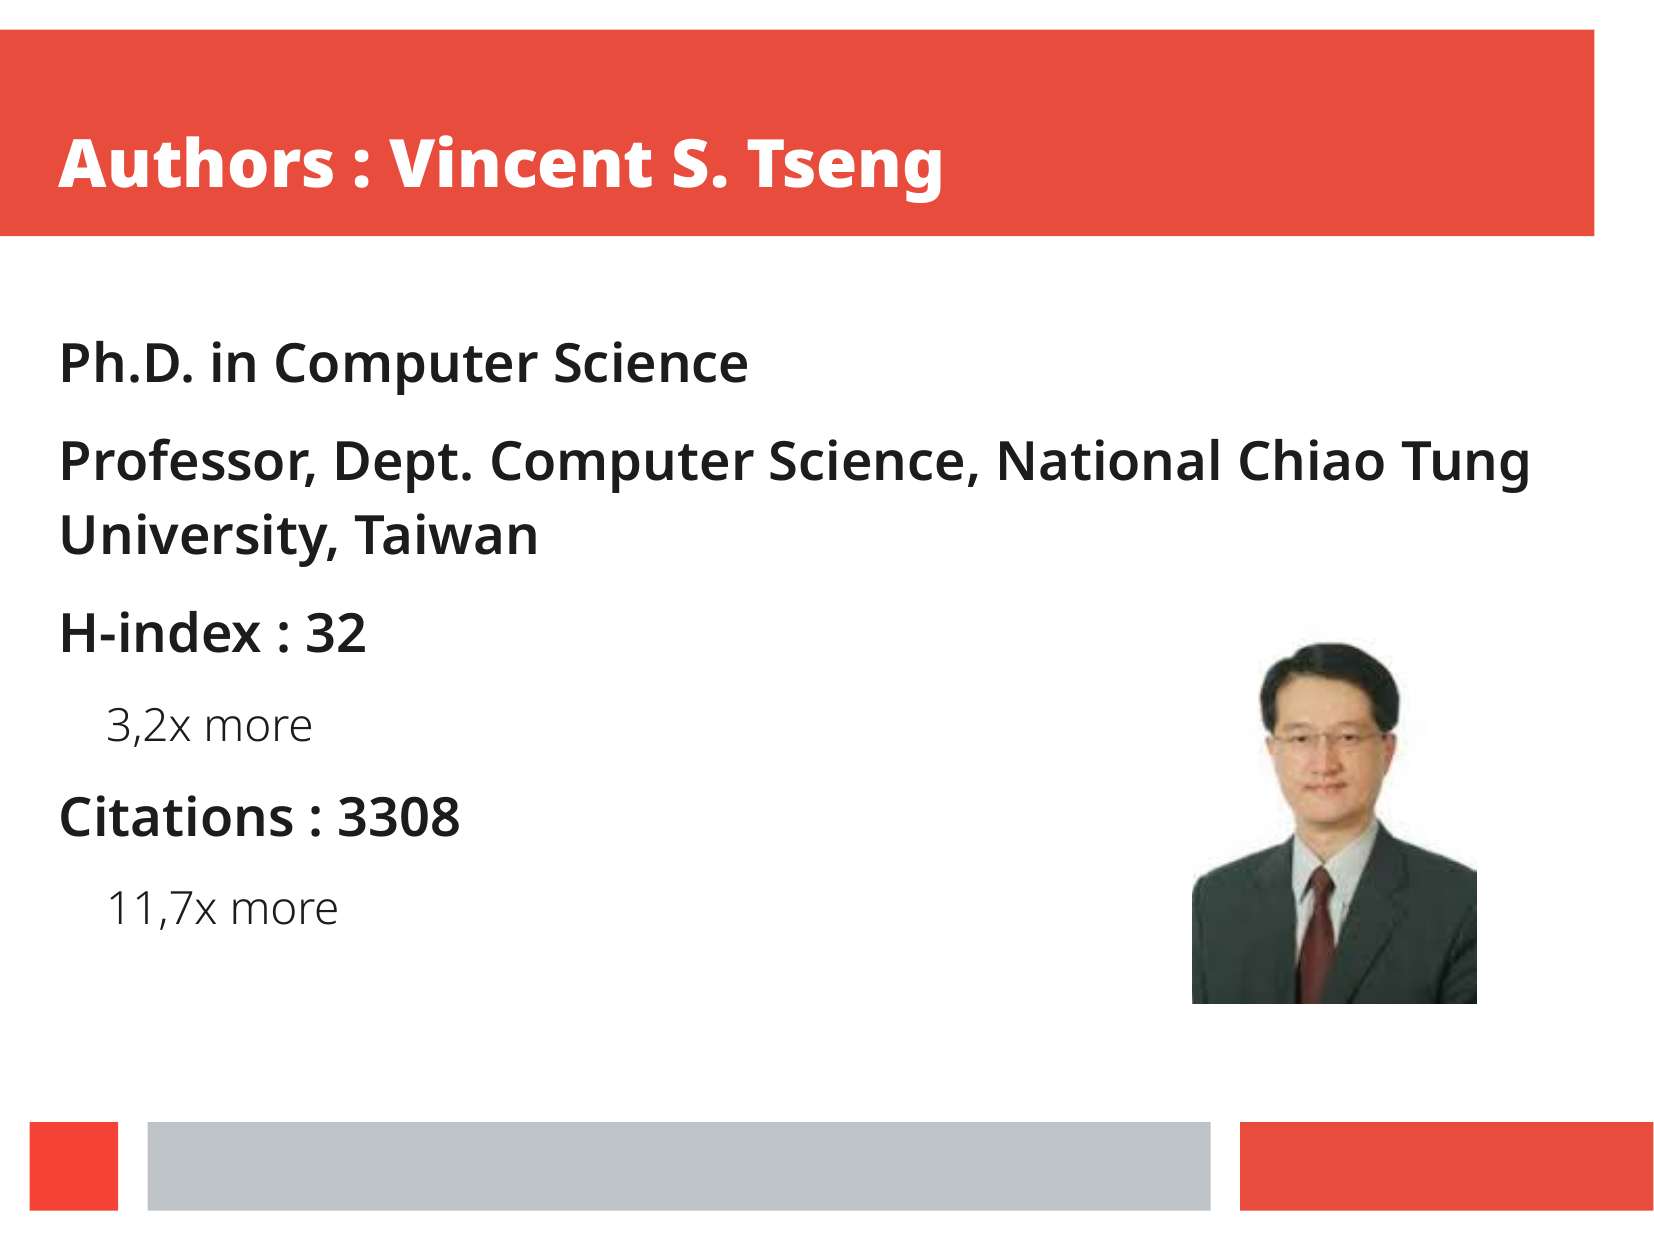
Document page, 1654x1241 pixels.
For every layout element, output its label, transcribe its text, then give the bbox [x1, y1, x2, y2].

title Authors : Vincent S. Tseng [59, 59, 1595, 207]
list Ph.D. in Computer Science Professor, Dept. Computer Science, National Chiao Tung University, Taiwan H-index : 32 3,2x more Citations : 3308 11,7x more [59, 324, 1565, 1093]
picture [1192, 622, 1477, 1004]
